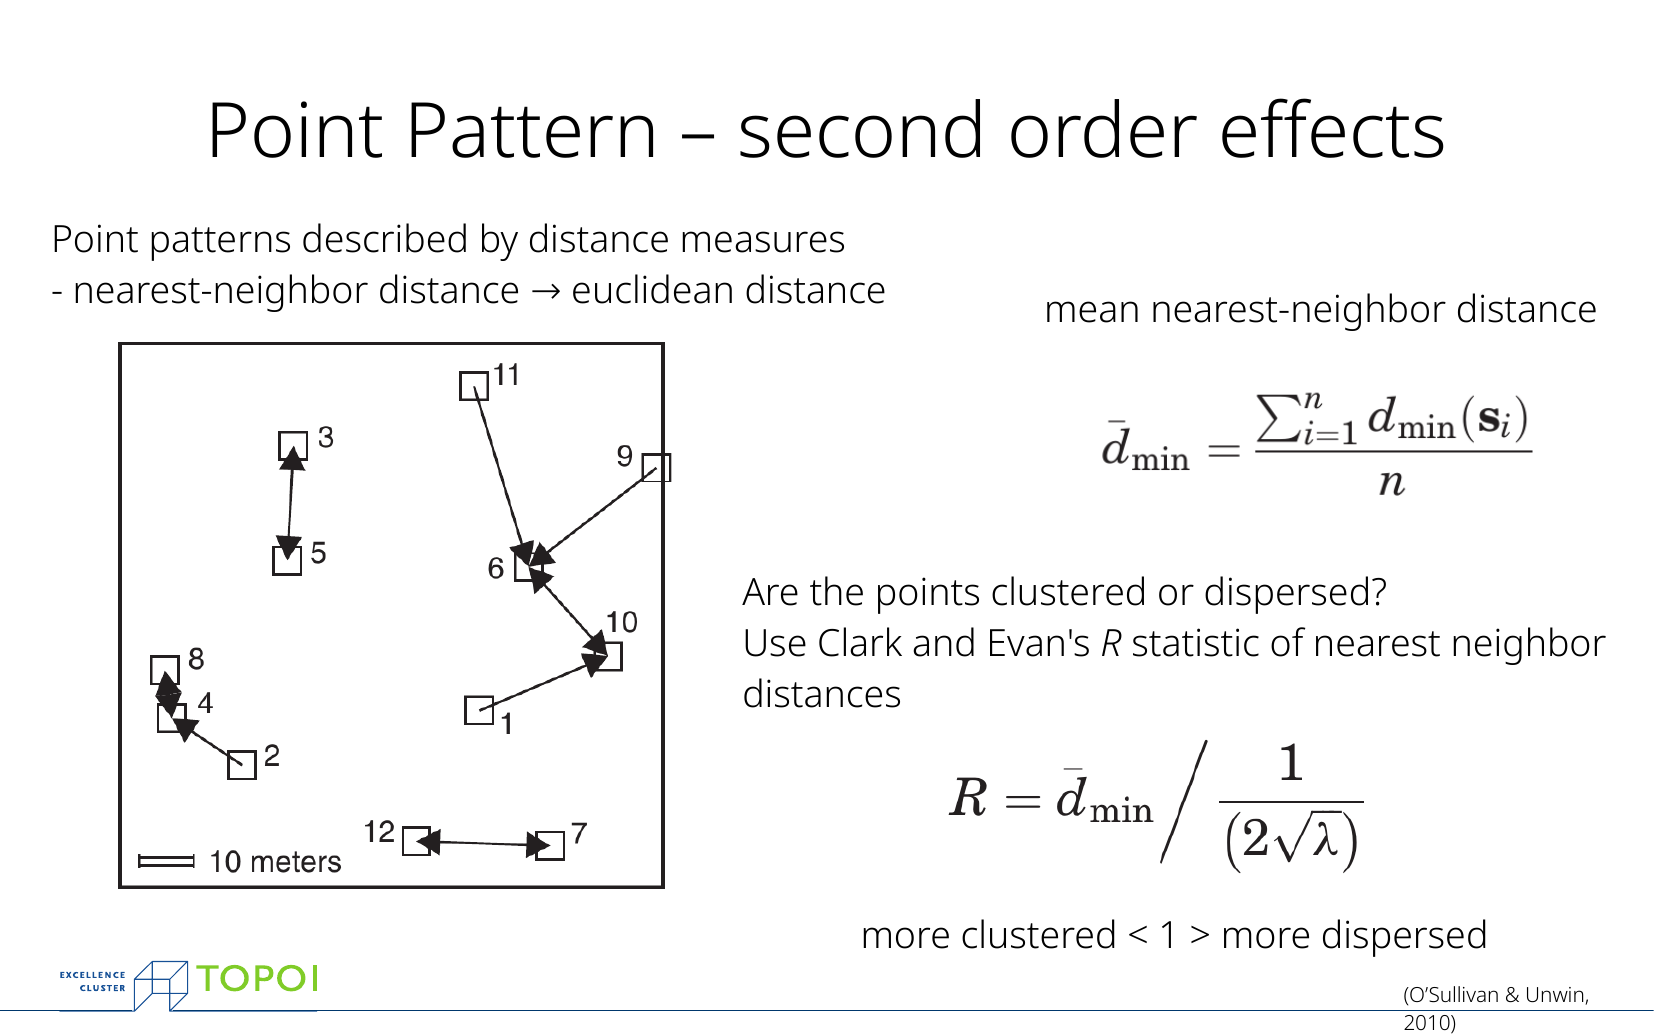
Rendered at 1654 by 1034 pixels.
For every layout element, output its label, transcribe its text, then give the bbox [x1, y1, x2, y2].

picture [105, 327, 677, 903]
picture [913, 719, 1377, 886]
text_box mean nearest-neighbor distance [1029, 275, 1606, 342]
text_box (O’Sullivan & Unwin, 2010) [1388, 972, 1654, 1016]
picture [1052, 338, 1589, 534]
text_box more clustered < 1 > more dispersed [845, 901, 1501, 968]
title Point Pattern – second order effects [82, 41, 1571, 214]
text_box Are the points clustered or dispersed? Use Clark and Evan's R statistic of nearest neighbor distances [727, 557, 1638, 727]
text_box Point patterns described by distance measures - nearest-neighbor distance → euclidean distance [36, 204, 893, 323]
